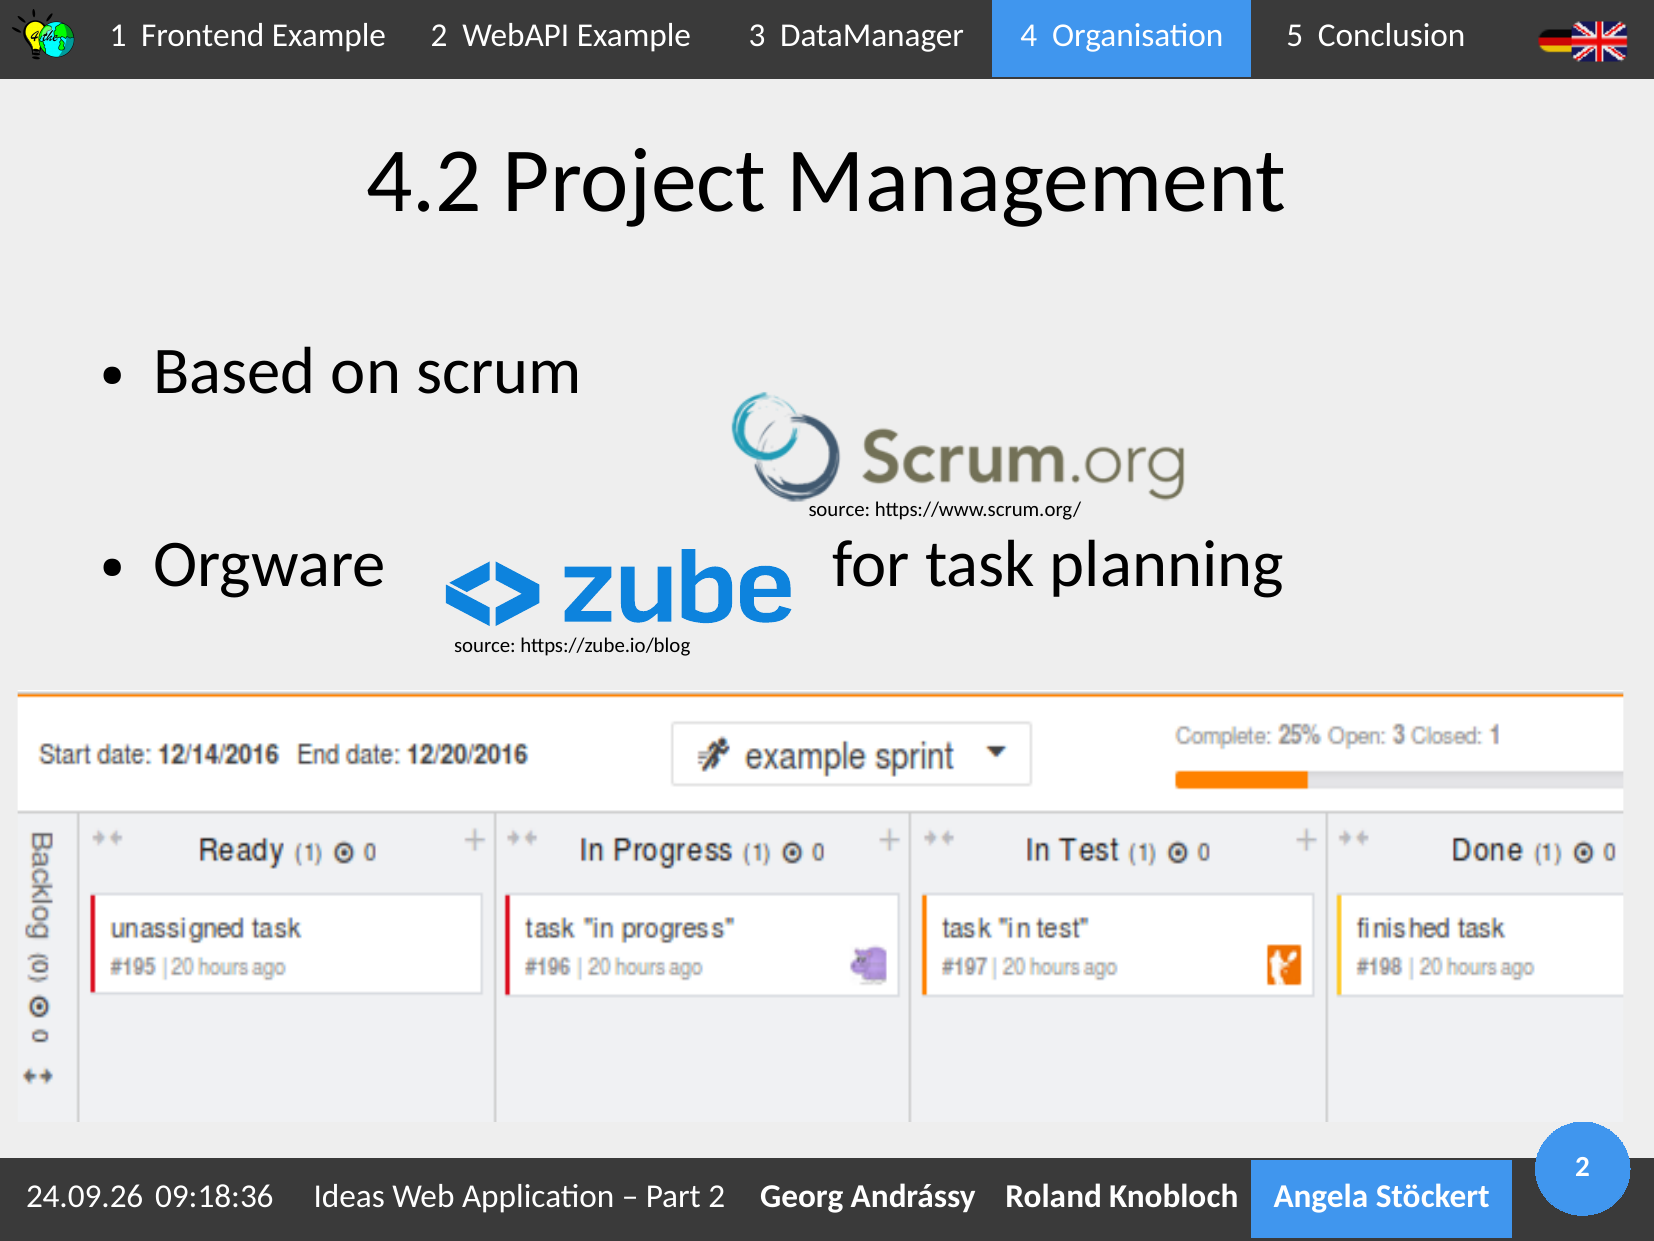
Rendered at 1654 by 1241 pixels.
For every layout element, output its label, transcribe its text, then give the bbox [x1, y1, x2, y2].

text_box 5 Conclusion [1251, 0, 1501, 77]
list Based on scrum Orgware for task planning Direct or team messaging [82, 343, 1571, 690]
picture [17, 690, 1624, 1123]
text_box Georg Andrássy [744, 1160, 992, 1238]
text_box 1 Frontend Example [94, 0, 401, 77]
text_box 2 WebAPI Example [401, 0, 720, 77]
picture [1536, 18, 1629, 64]
text_box Roland Knobloch [992, 1160, 1251, 1238]
text_box Ideas Web Application – Part 2 [307, 1160, 733, 1238]
text_box 3 DataManager [720, 0, 992, 77]
text_box 4 Organisation [992, 0, 1251, 77]
title 4.2 Project Management [82, 106, 1571, 272]
text_box Angela Stöckert [1251, 1160, 1512, 1238]
picture [2, 0, 83, 79]
